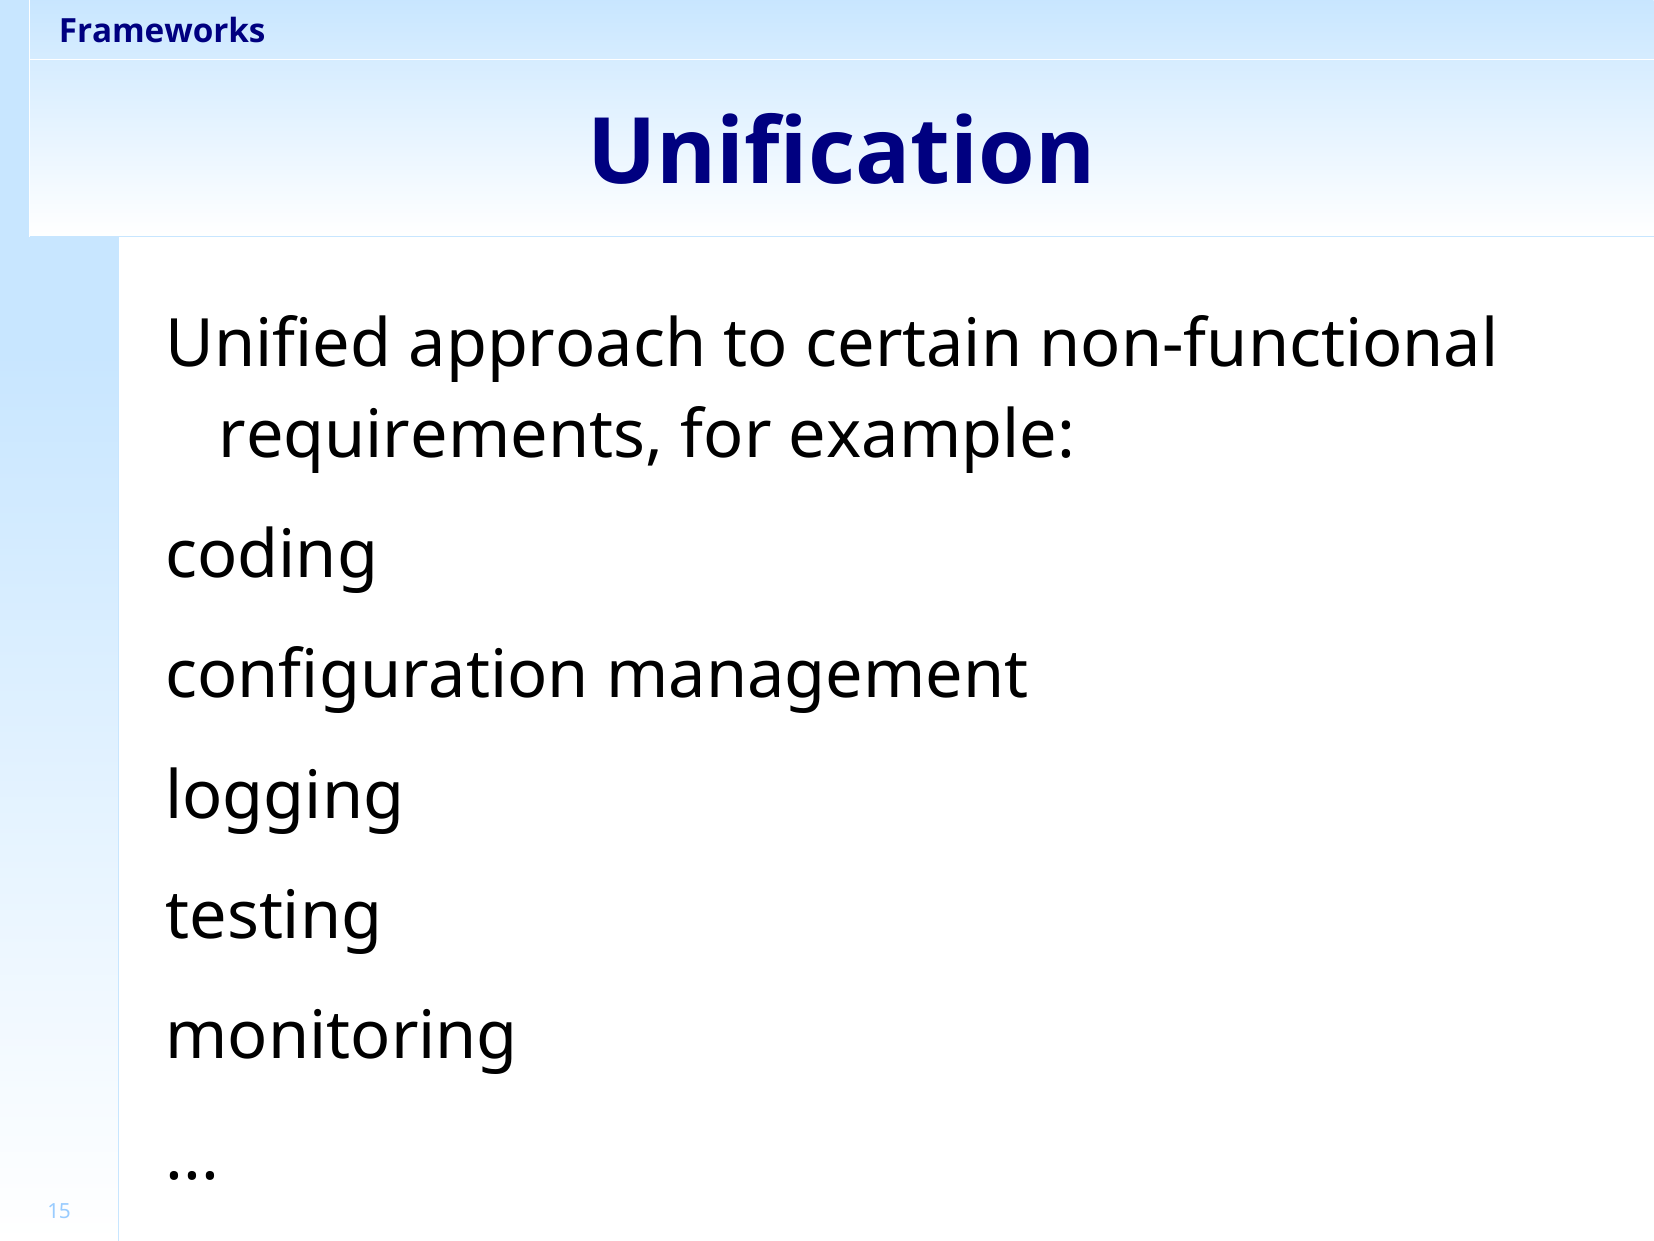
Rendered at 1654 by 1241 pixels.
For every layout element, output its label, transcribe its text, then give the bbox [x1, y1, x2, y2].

list Unified approach to certain non-functional requirements, for example: coding configuration management logging testing monitoring ... [147, 295, 1625, 1182]
title Frameworks [59, 0, 355, 60]
title Unification [29, 59, 1654, 237]
